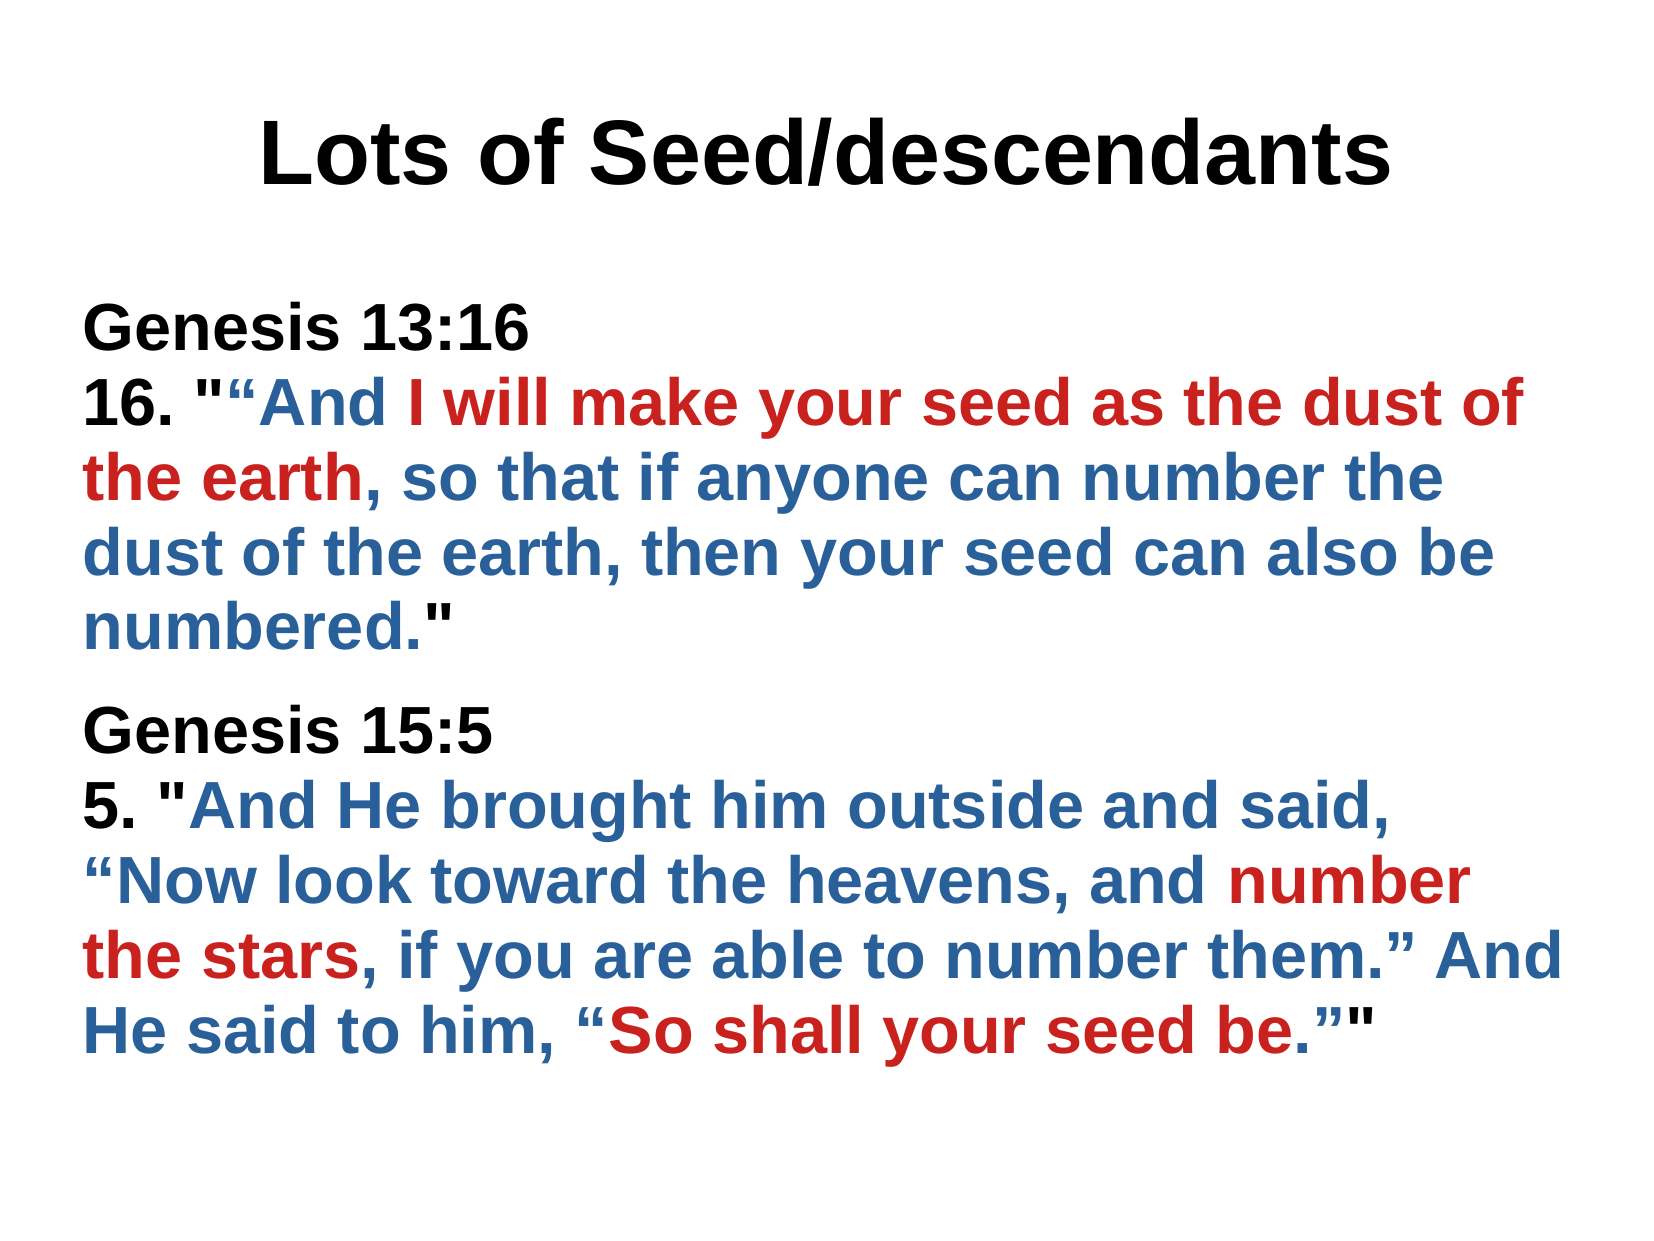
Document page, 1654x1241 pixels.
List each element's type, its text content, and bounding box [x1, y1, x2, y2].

title Lots of Seed/descendants [82, 49, 1571, 257]
list Genesis 13:16 16. "“And I will make your seed as the dust of the earth, so that if anyone can number the dust of the earth, then your seed can also be numbered." Genesis 15:5 5. "And He brought him outside and said, “Now look toward the heavens, and number the stars, if you are able to number them.” And He said to him, “So shall your seed be.”" [82, 290, 1571, 1143]
